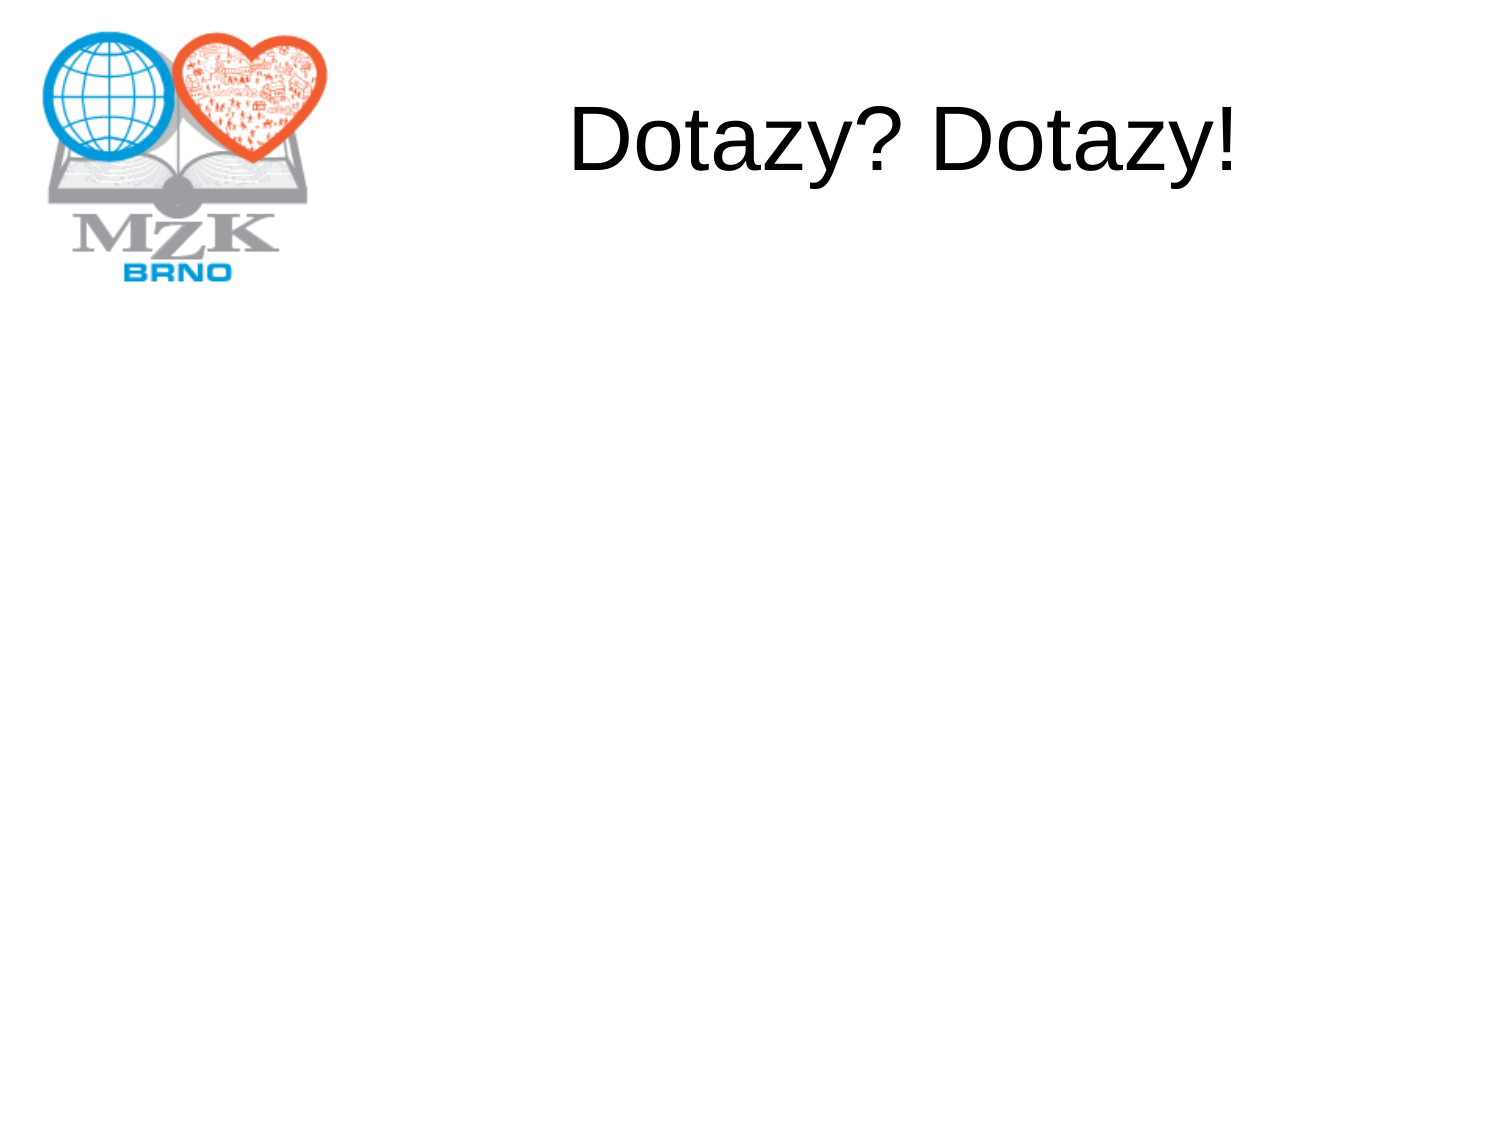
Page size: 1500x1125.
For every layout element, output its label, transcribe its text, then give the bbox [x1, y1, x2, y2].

picture [29, 18, 339, 288]
title Dotazy? Dotazy! [383, 20, 1426, 257]
